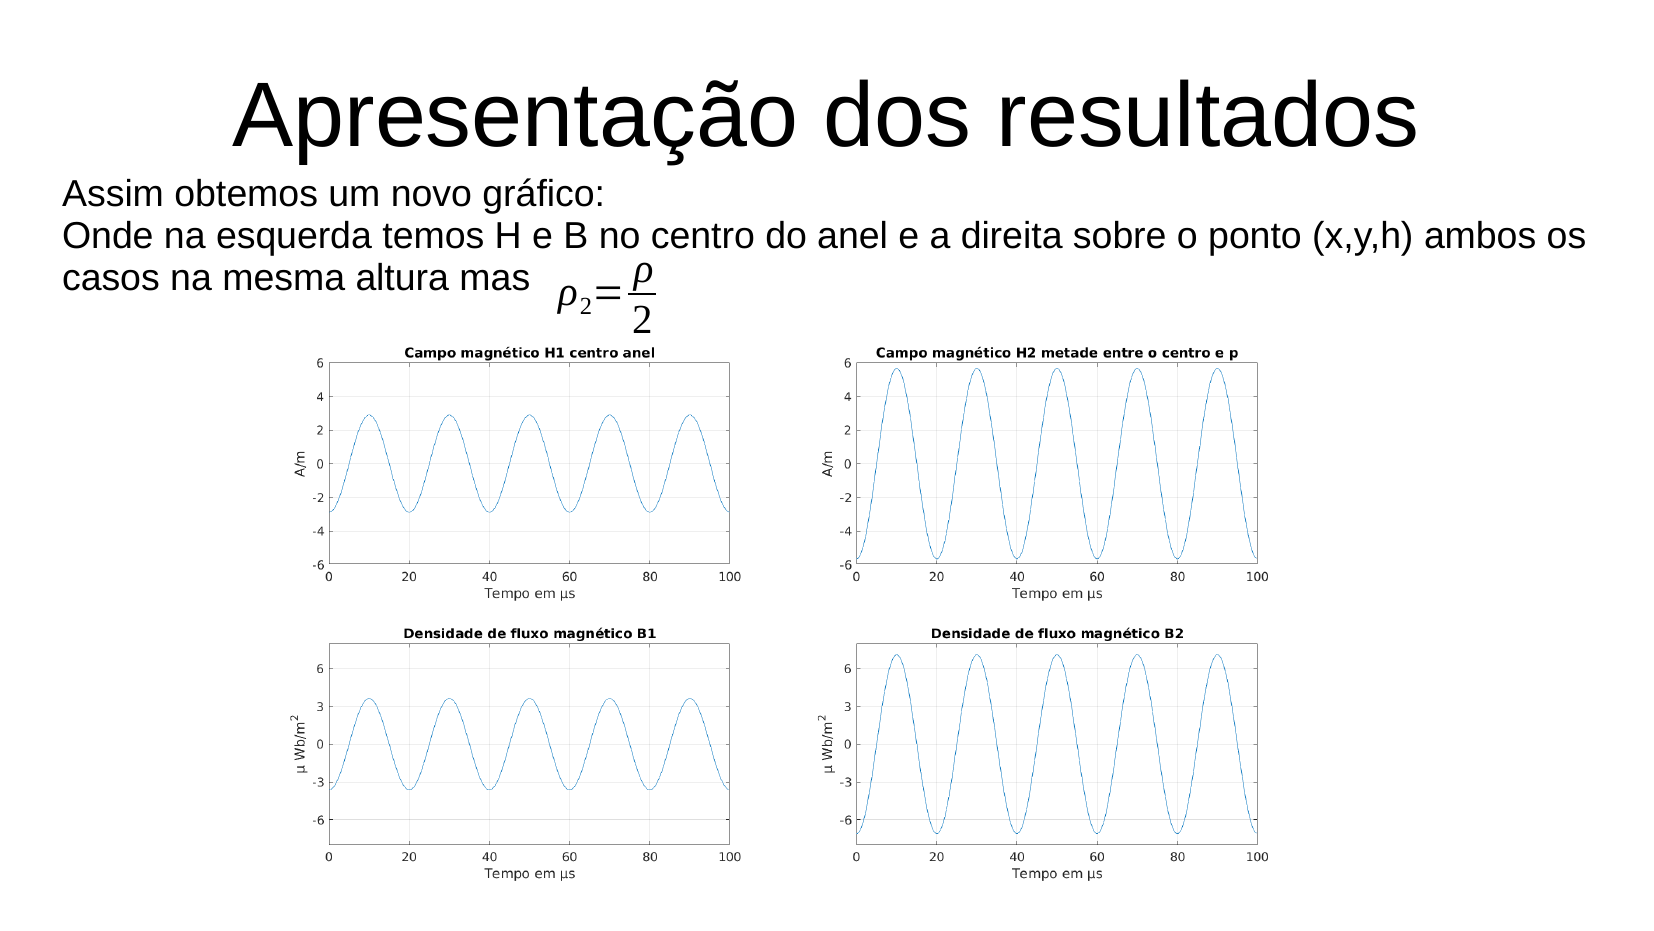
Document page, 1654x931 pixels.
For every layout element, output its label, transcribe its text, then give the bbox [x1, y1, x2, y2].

title Apresentação dos resultados [82, 12, 1571, 165]
picture [173, 318, 1371, 910]
text_box Assim obtemos um novo gráfico: Onde na esquerda temos H e B no centro do anel e a direita sobre o ponto (x,y,h) ambos os casos na mesma altura mas [47, 165, 1619, 307]
chart [555, 244, 659, 343]
